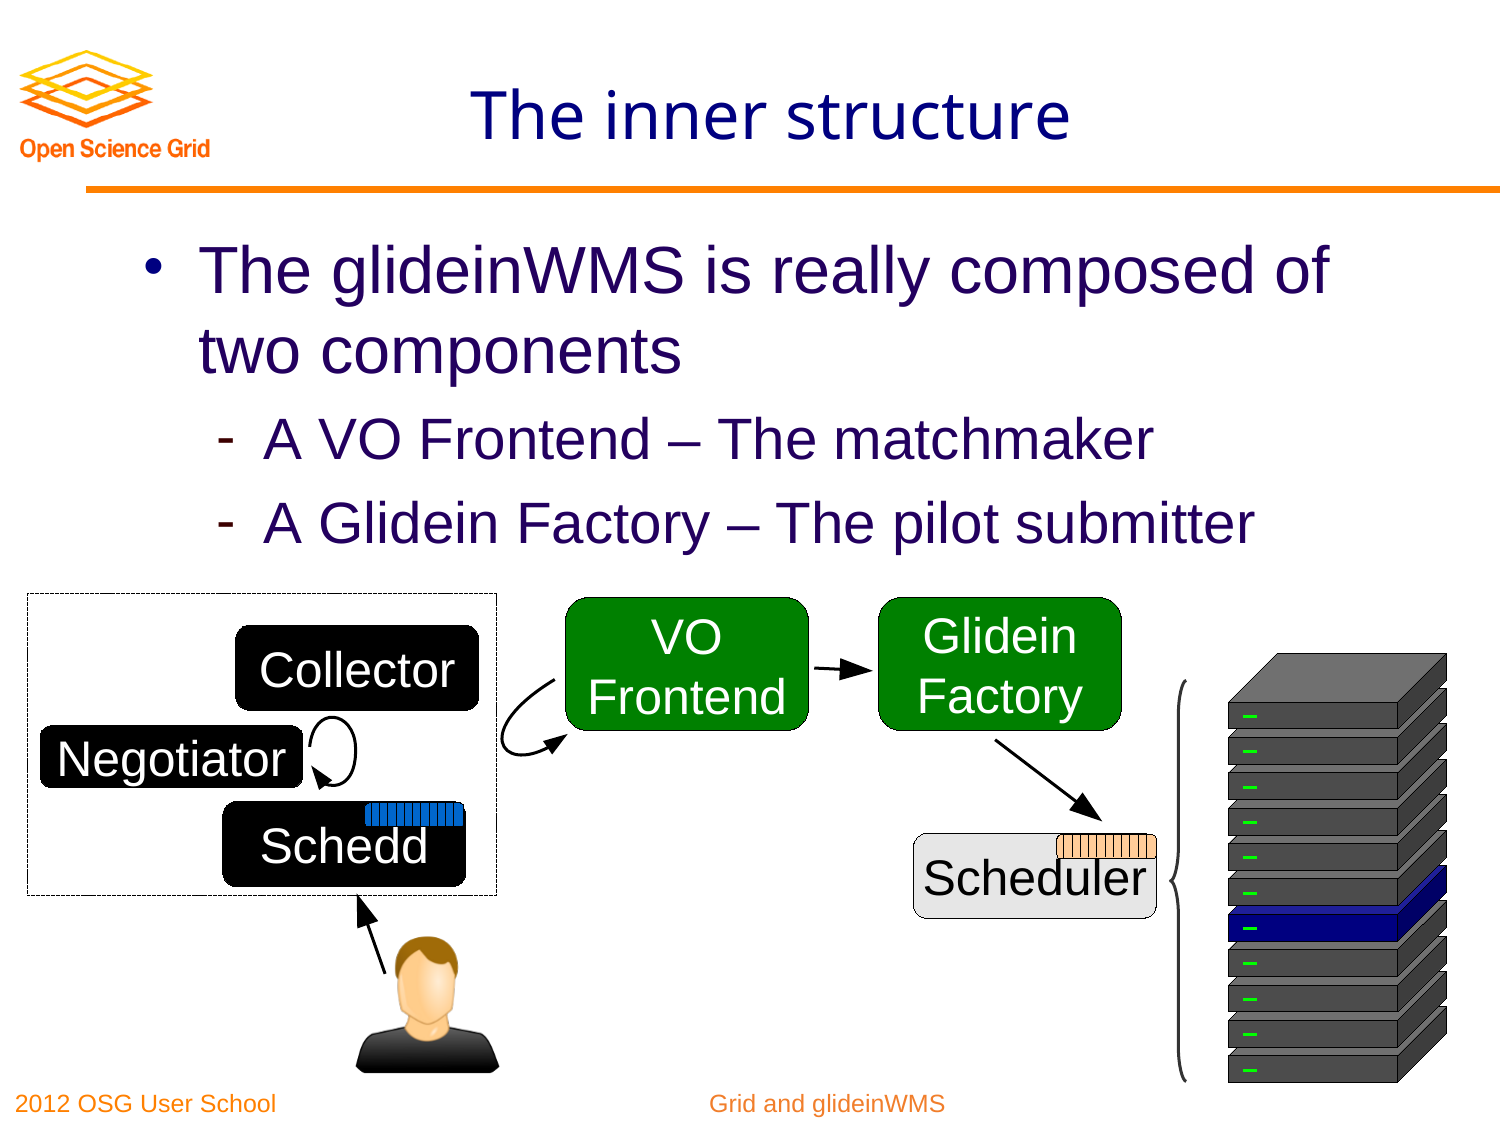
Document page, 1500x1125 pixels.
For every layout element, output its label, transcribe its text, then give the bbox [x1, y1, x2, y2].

text_box Schedd [222, 801, 466, 887]
picture [0, 27, 201, 179]
text_box Schedd [408, 839, 421, 860]
title The inner structure [201, 18, 1342, 207]
text_box [1228, 688, 1447, 765]
text_box Negotiator [40, 725, 303, 788]
text_box [364, 802, 464, 827]
text_box Collector [235, 625, 479, 711]
text_box Glidein Factory [878, 597, 1122, 731]
text_box Scheduler [1043, 871, 1056, 892]
text_box [1228, 900, 1447, 977]
text_box [1228, 1006, 1447, 1083]
picture [352, 926, 503, 1077]
text_box Scheduler [913, 833, 1157, 919]
text_box [1228, 830, 1447, 906]
text_box [1228, 971, 1447, 1048]
text_box [1228, 653, 1447, 729]
list The glideinWMS is really composed of two components A VO Frontend – The matchmaker A Glidein Factory – The pilot submitter [127, 218, 1403, 962]
text_box [1056, 834, 1157, 859]
text_box [1228, 759, 1447, 836]
text_box [1228, 723, 1447, 800]
text_box VO Frontend [565, 597, 809, 731]
text_box [1228, 865, 1447, 942]
text_box [1228, 936, 1447, 1012]
text_box Schedd [380, 839, 393, 860]
text_box [1228, 794, 1447, 871]
